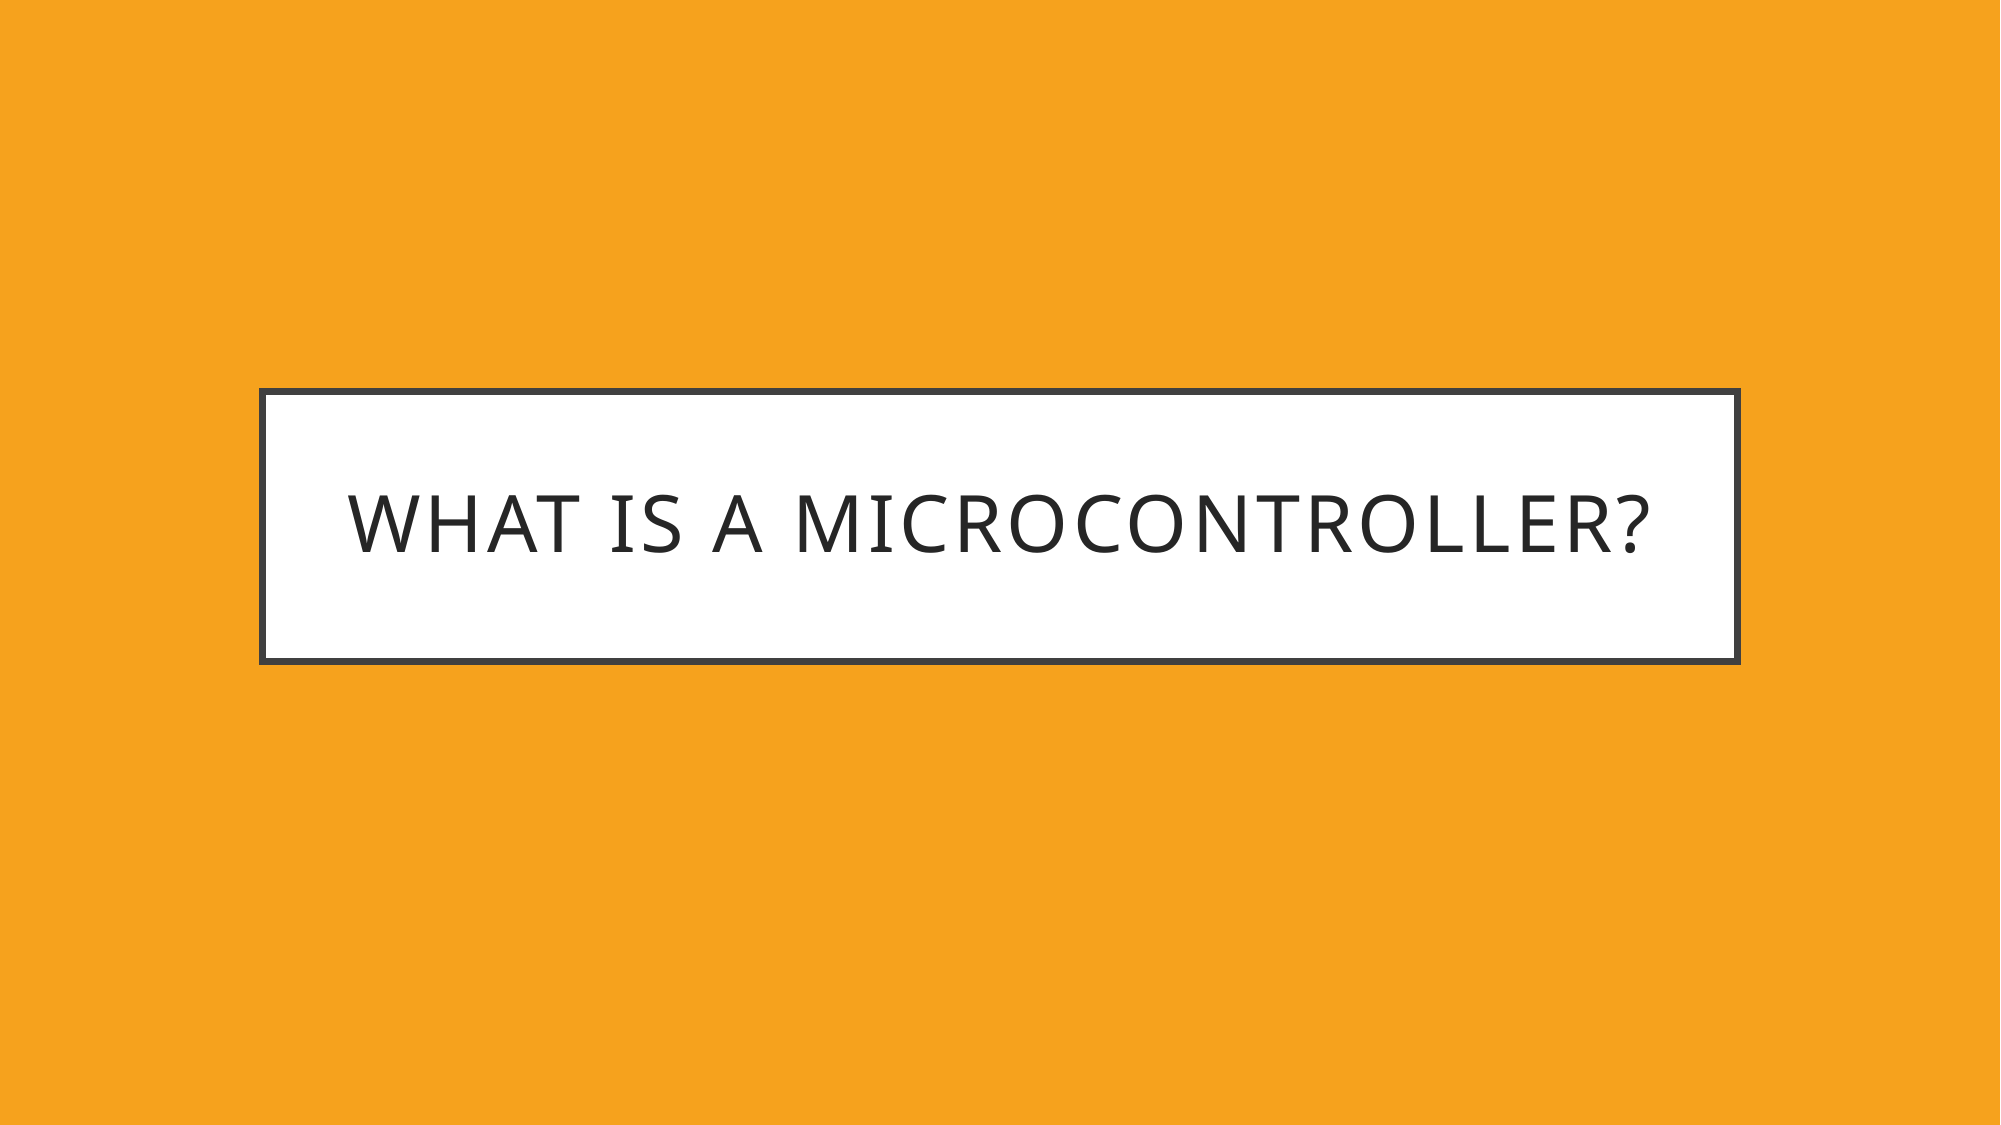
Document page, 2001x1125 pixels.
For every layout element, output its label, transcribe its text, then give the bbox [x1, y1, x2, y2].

title What is a microcontroller? [262, 391, 1738, 662]
